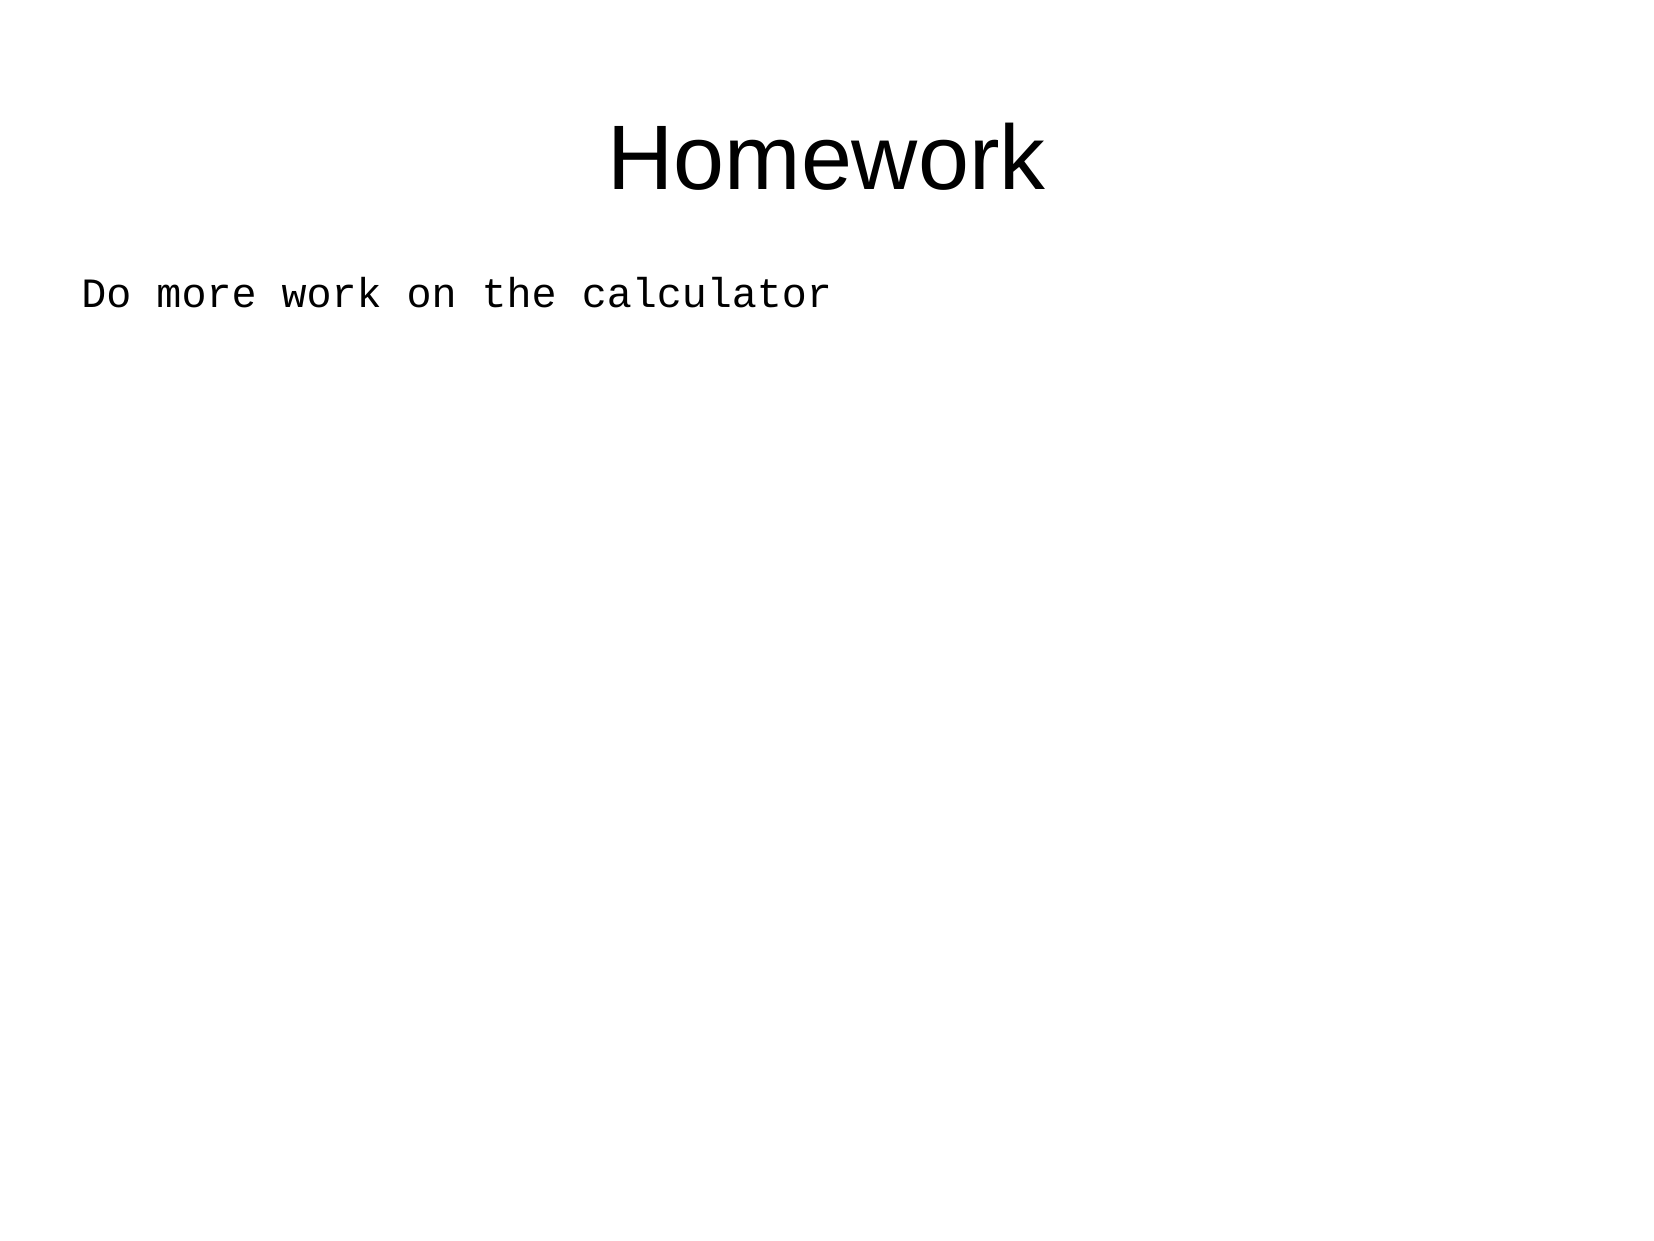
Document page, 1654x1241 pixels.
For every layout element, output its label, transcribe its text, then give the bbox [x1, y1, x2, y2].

text_box Do more work on the calculator [81, 265, 1594, 1158]
title Homework [82, 49, 1571, 257]
